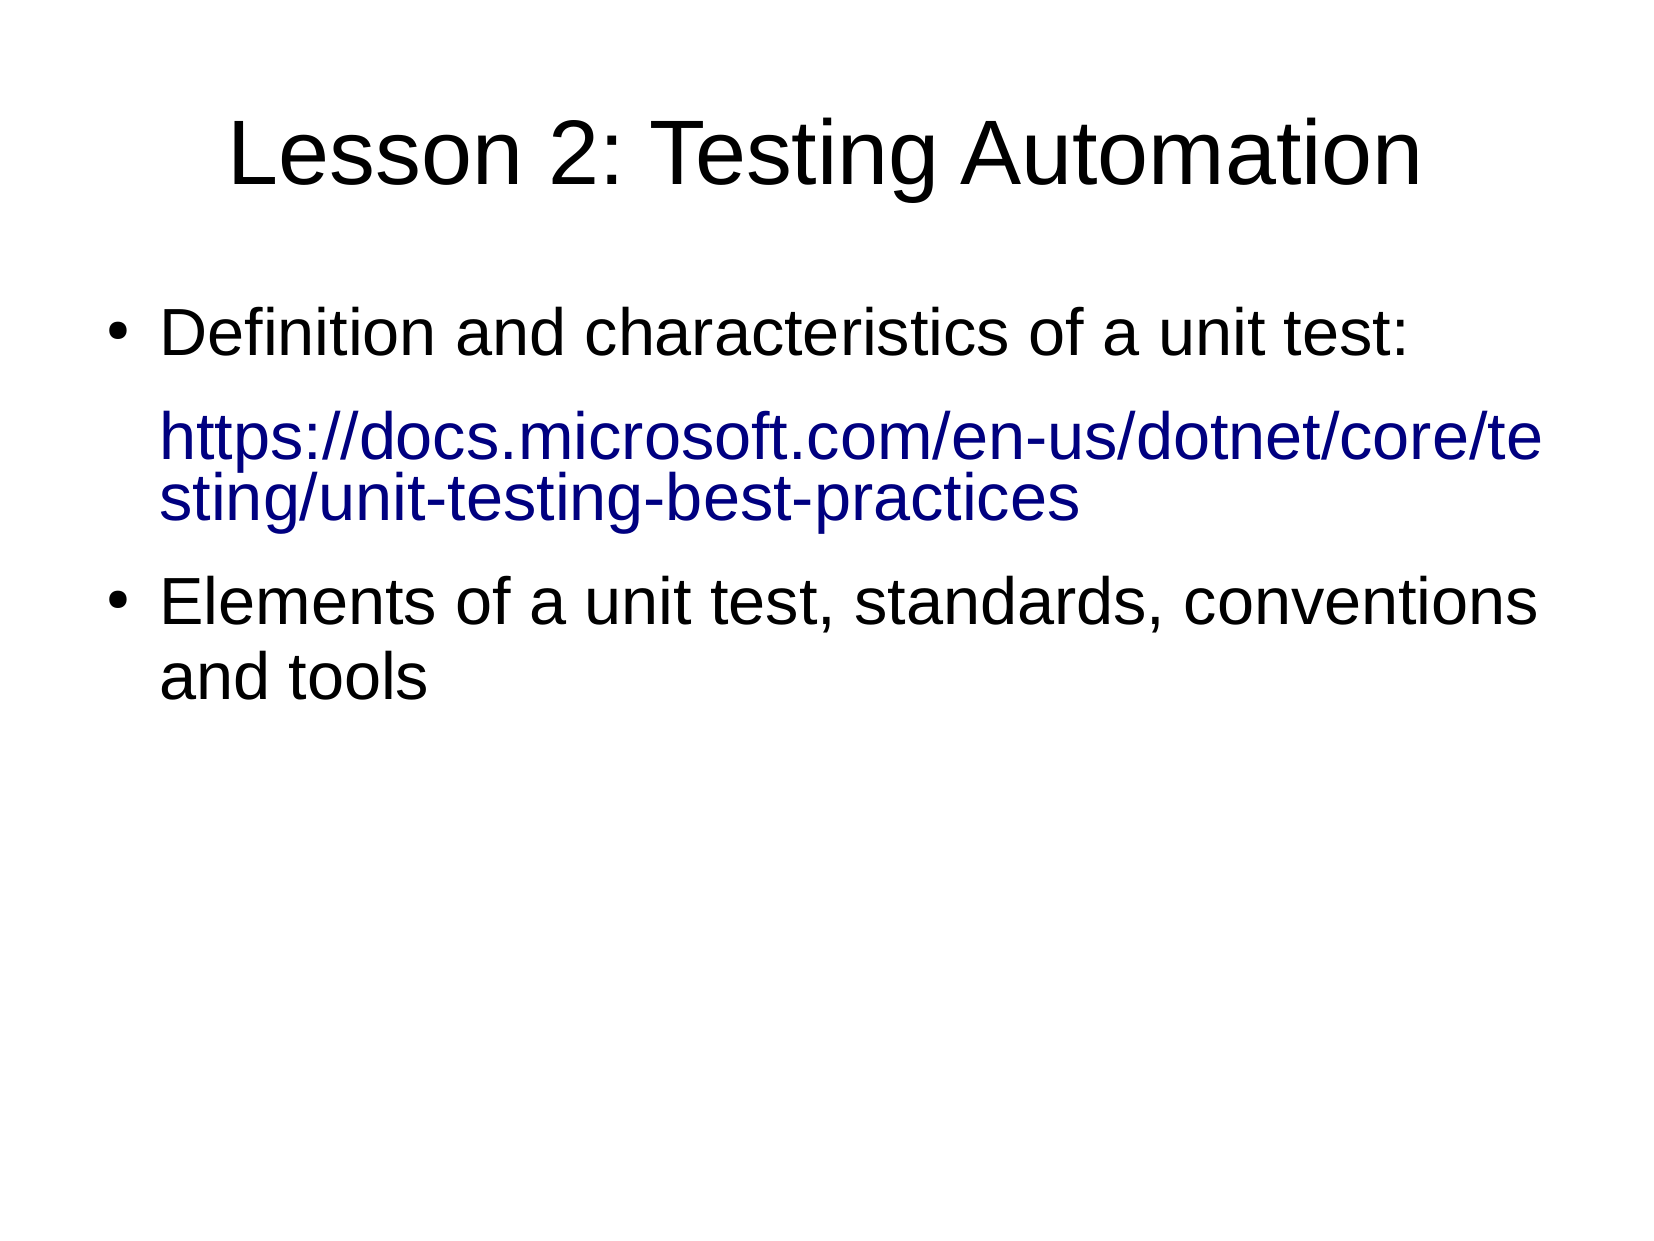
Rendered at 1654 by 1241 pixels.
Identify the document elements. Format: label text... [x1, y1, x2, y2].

list Definition and characteristics of a unit test: https://docs.microsoft.com/en-us/dotnet/core/testing/unit-testing-best-practices Elements of a unit test, standards, conventions and tools [88, 295, 1577, 1015]
title Lesson 2: Testing Automation [82, 49, 1571, 257]
